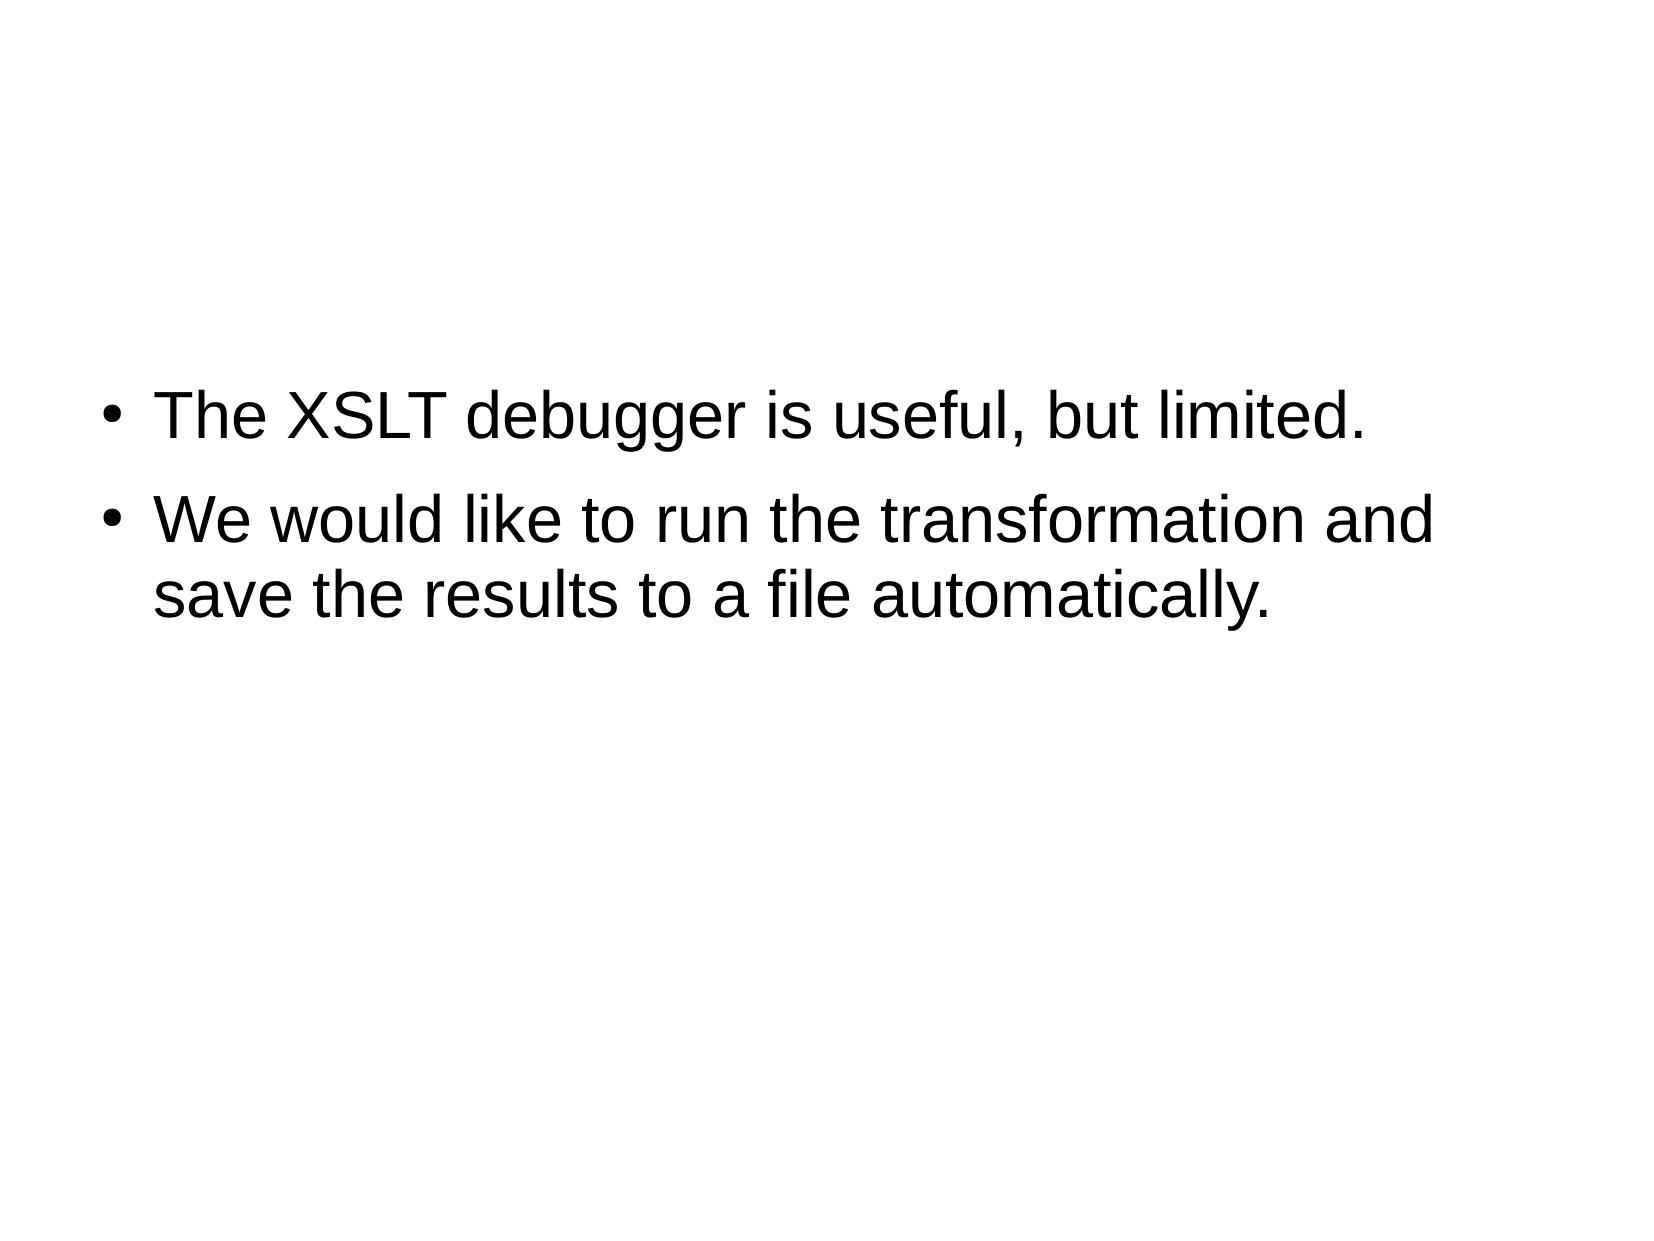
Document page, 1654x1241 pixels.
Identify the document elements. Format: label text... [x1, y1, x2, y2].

list The XSLT debugger is useful, but limited. We would like to run the transformation and save the results to a file automatically. [82, 377, 1571, 1146]
